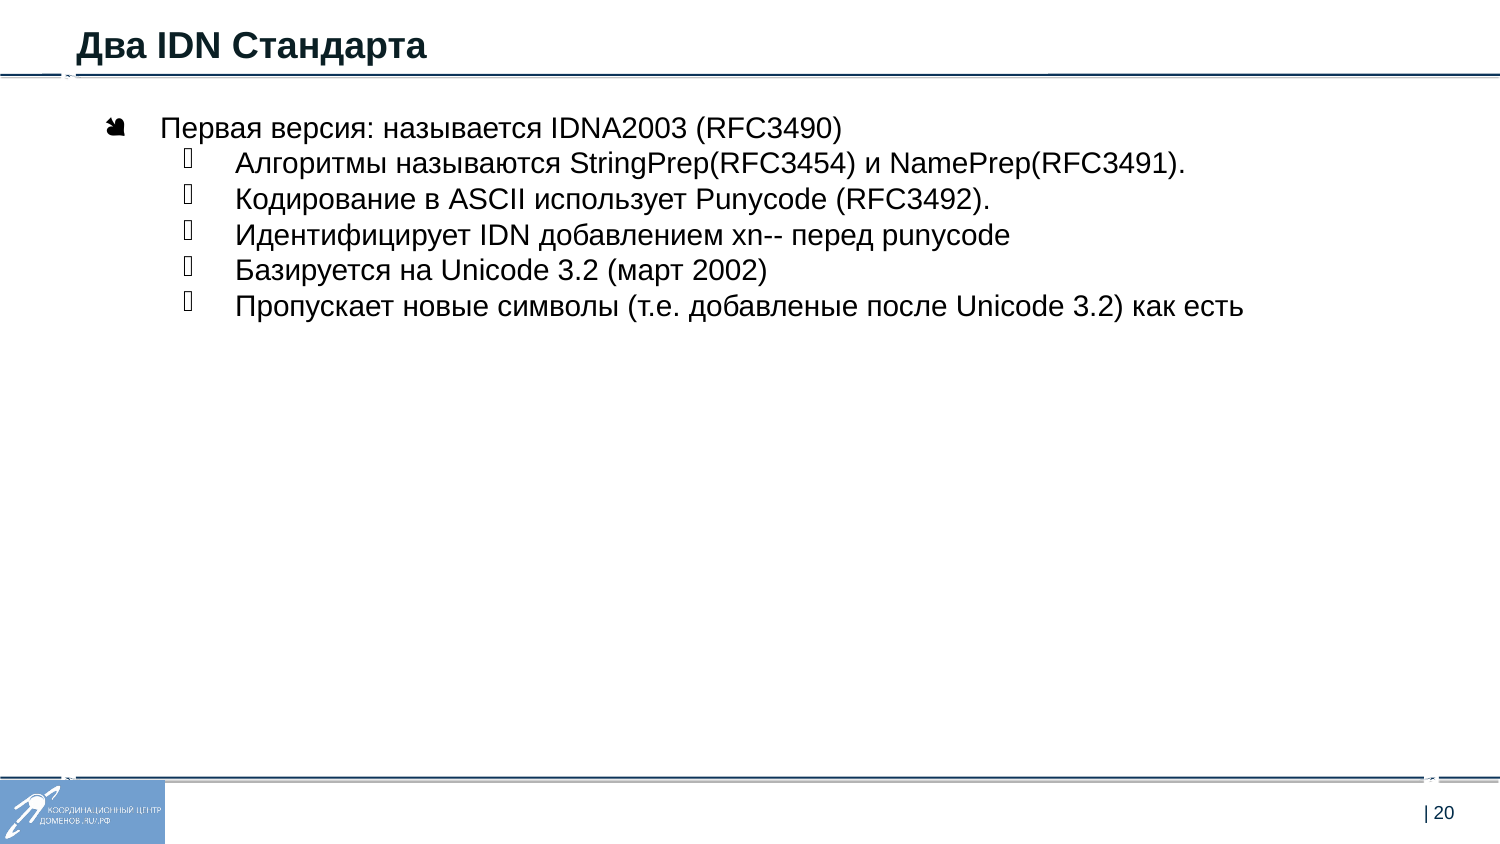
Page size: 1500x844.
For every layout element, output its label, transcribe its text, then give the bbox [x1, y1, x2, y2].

title Два IDN Стандарта [61, 5, 1376, 62]
list Первая версия: называется IDNA2003 (RFC3490) Алгоритмы называются StringPrep(RFC3454) и NamePrep(RFC3491). Кодирование в ASCII использует Punycode (RFC3492). Идентифицирует IDN добавлением xn-- перед punycode Базируется на Unicode 3.2 (март 2002) Пропускает новые символы (т.е. добавленые после Unicode 3.2) как есть [70, 93, 1368, 656]
picture [0, 779, 166, 844]
